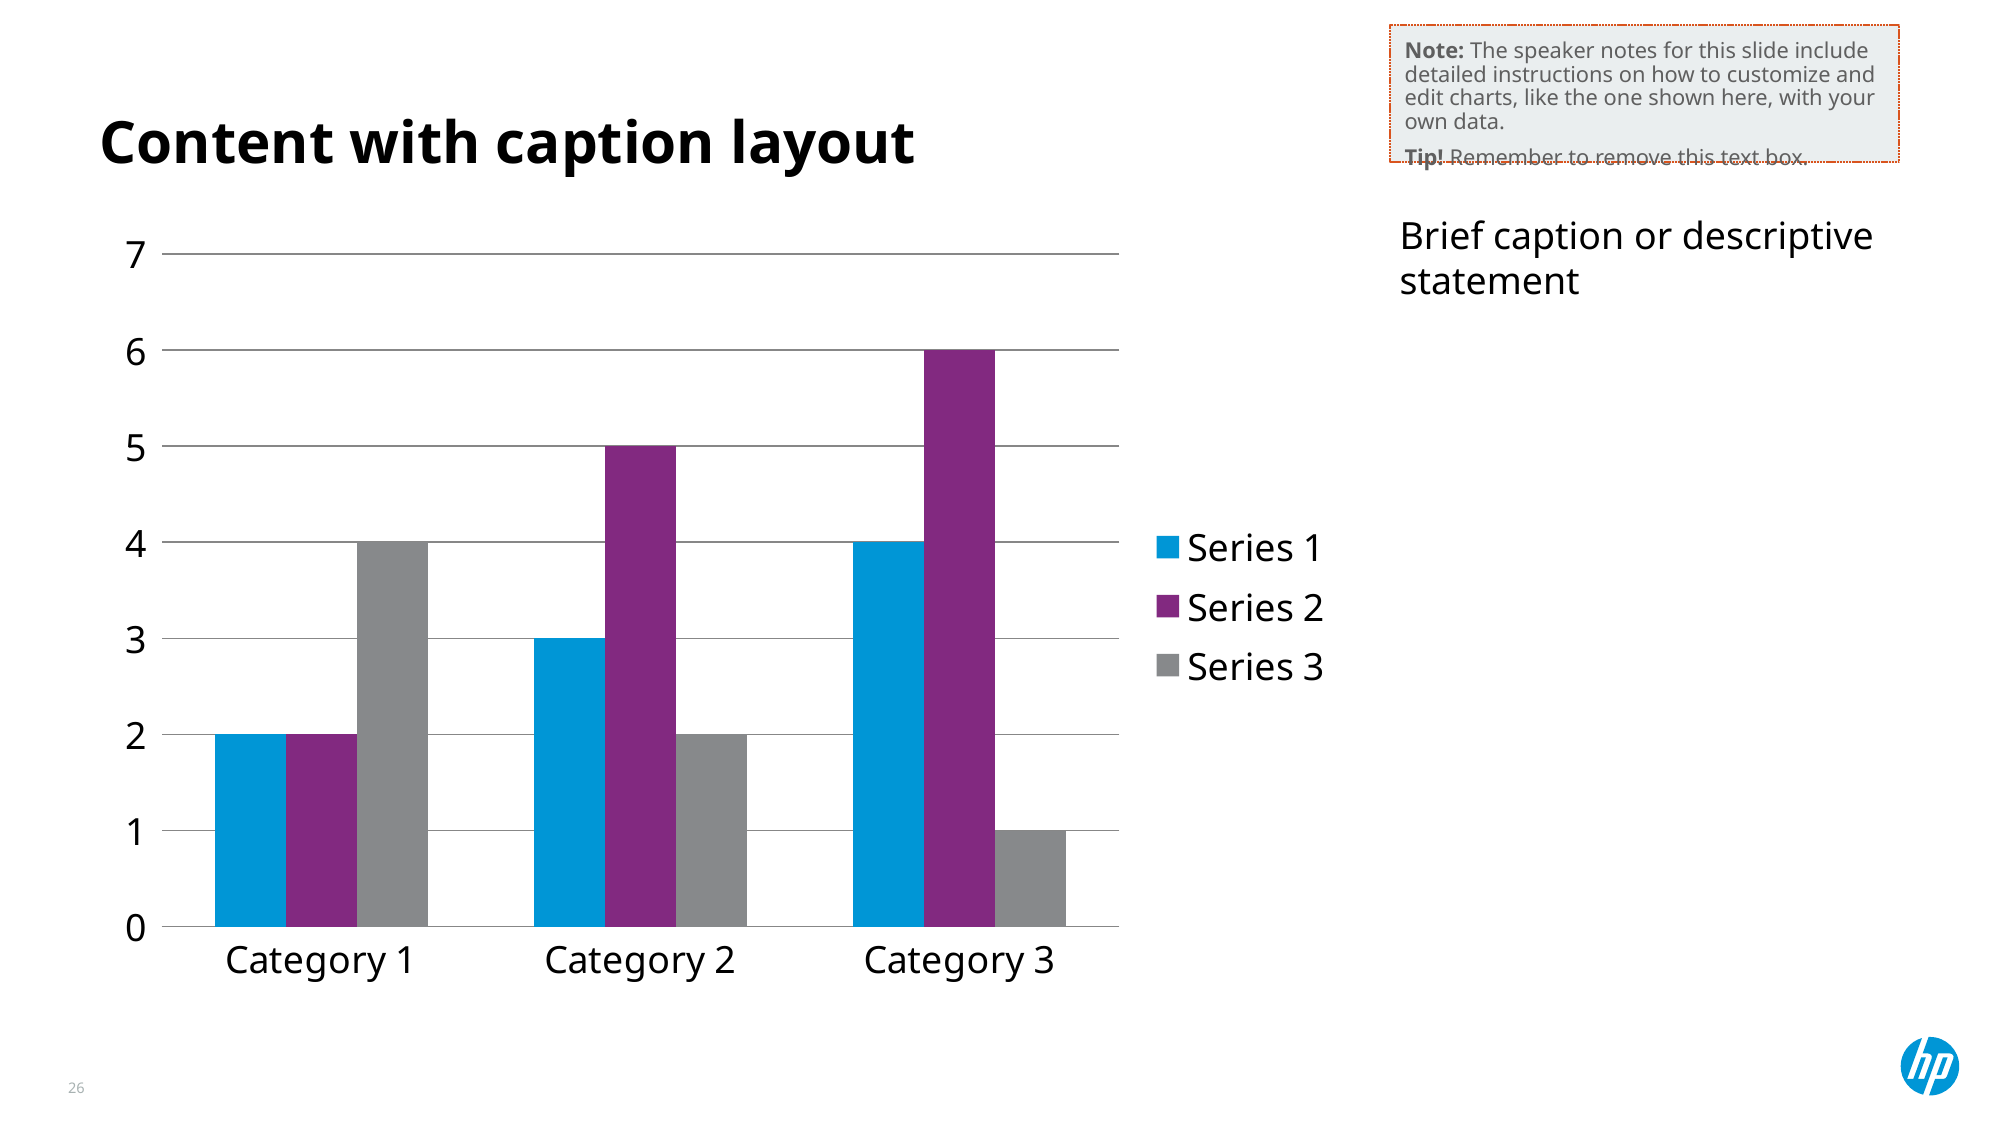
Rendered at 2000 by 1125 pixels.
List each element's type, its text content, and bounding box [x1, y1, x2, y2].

slide_number <number> [34, 1062, 85, 1099]
list Brief caption or descriptive statement [1399, 212, 1900, 1000]
chart [99, 212, 1350, 1000]
title Content with caption layout [99, 50, 1900, 175]
text_box Note: The speaker notes for this slide include detailed instructions on how to customize and edit charts, like the one shown here, with your own data. Tip! Remember to remove this text box. [1389, 24, 1900, 163]
